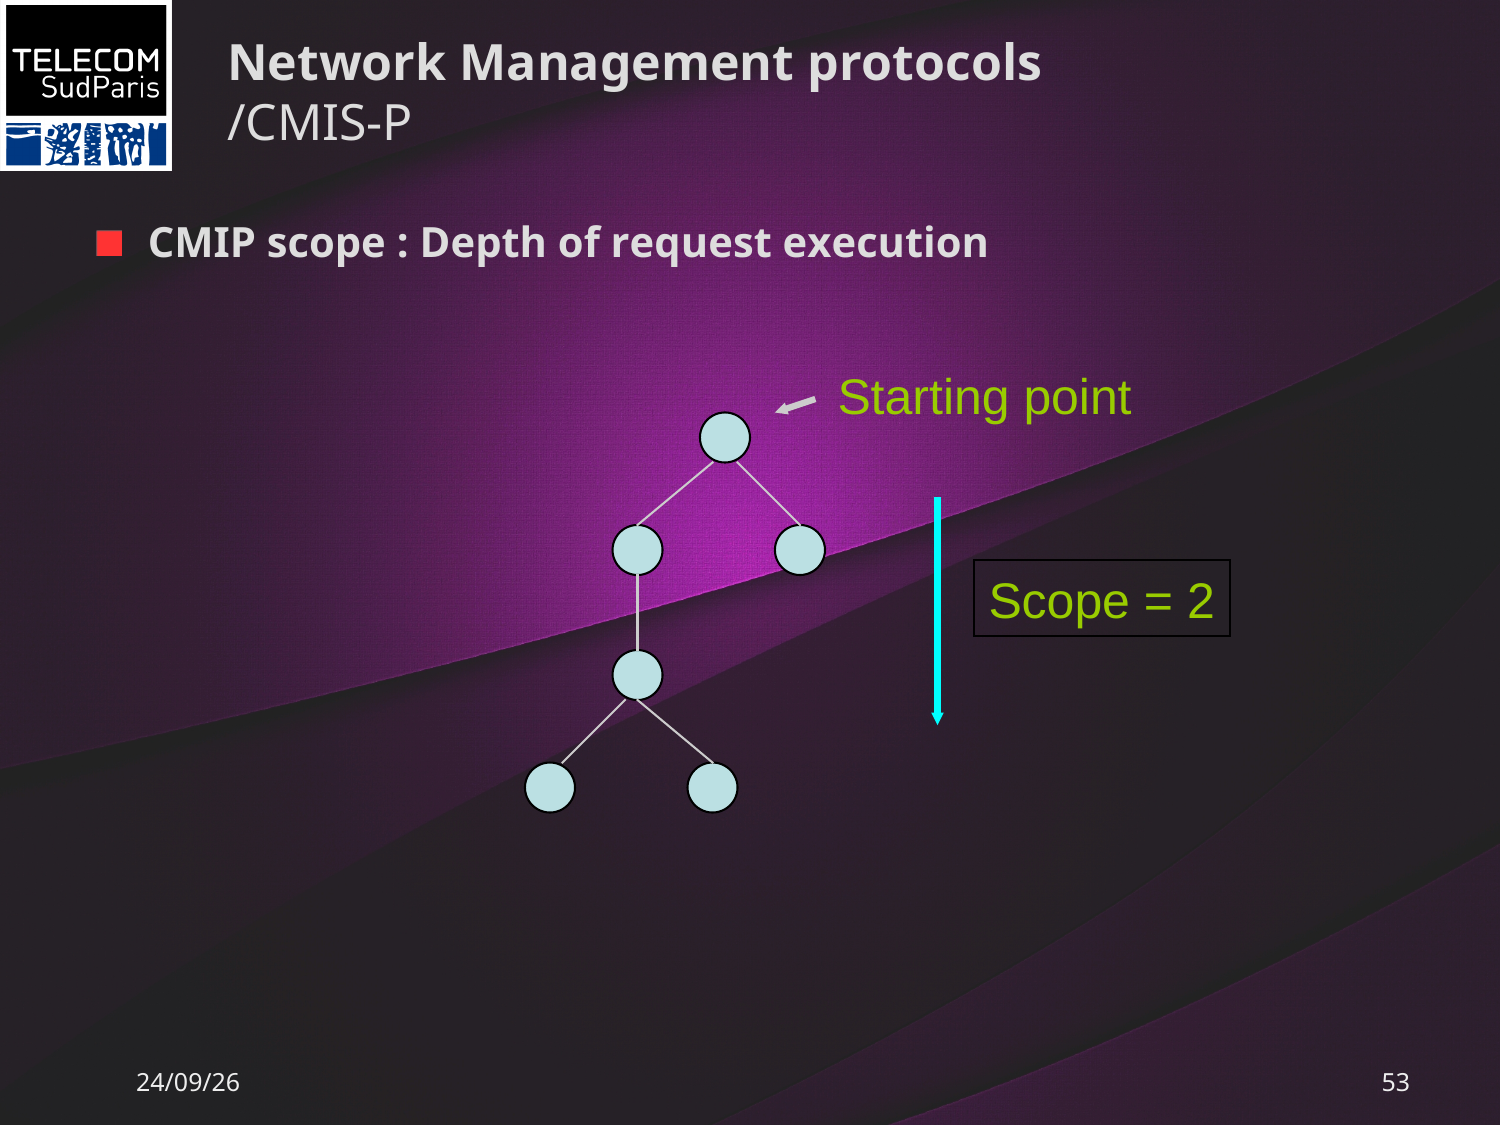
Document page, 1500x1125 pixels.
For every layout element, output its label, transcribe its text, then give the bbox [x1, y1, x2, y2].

text_box [524, 762, 576, 813]
title Network Management protocols /CMIS-P [212, 30, 1406, 150]
text_box [774, 525, 826, 576]
text_box [612, 525, 663, 575]
text_box [699, 412, 751, 463]
picture [0, 0, 1500, 1125]
list CMIP scope : Depth of request execution [76, 207, 1427, 977]
text_box Scope = 2 [973, 560, 1230, 636]
text_box Starting point [822, 356, 1147, 432]
text_box [687, 762, 738, 813]
text_box [612, 650, 663, 700]
